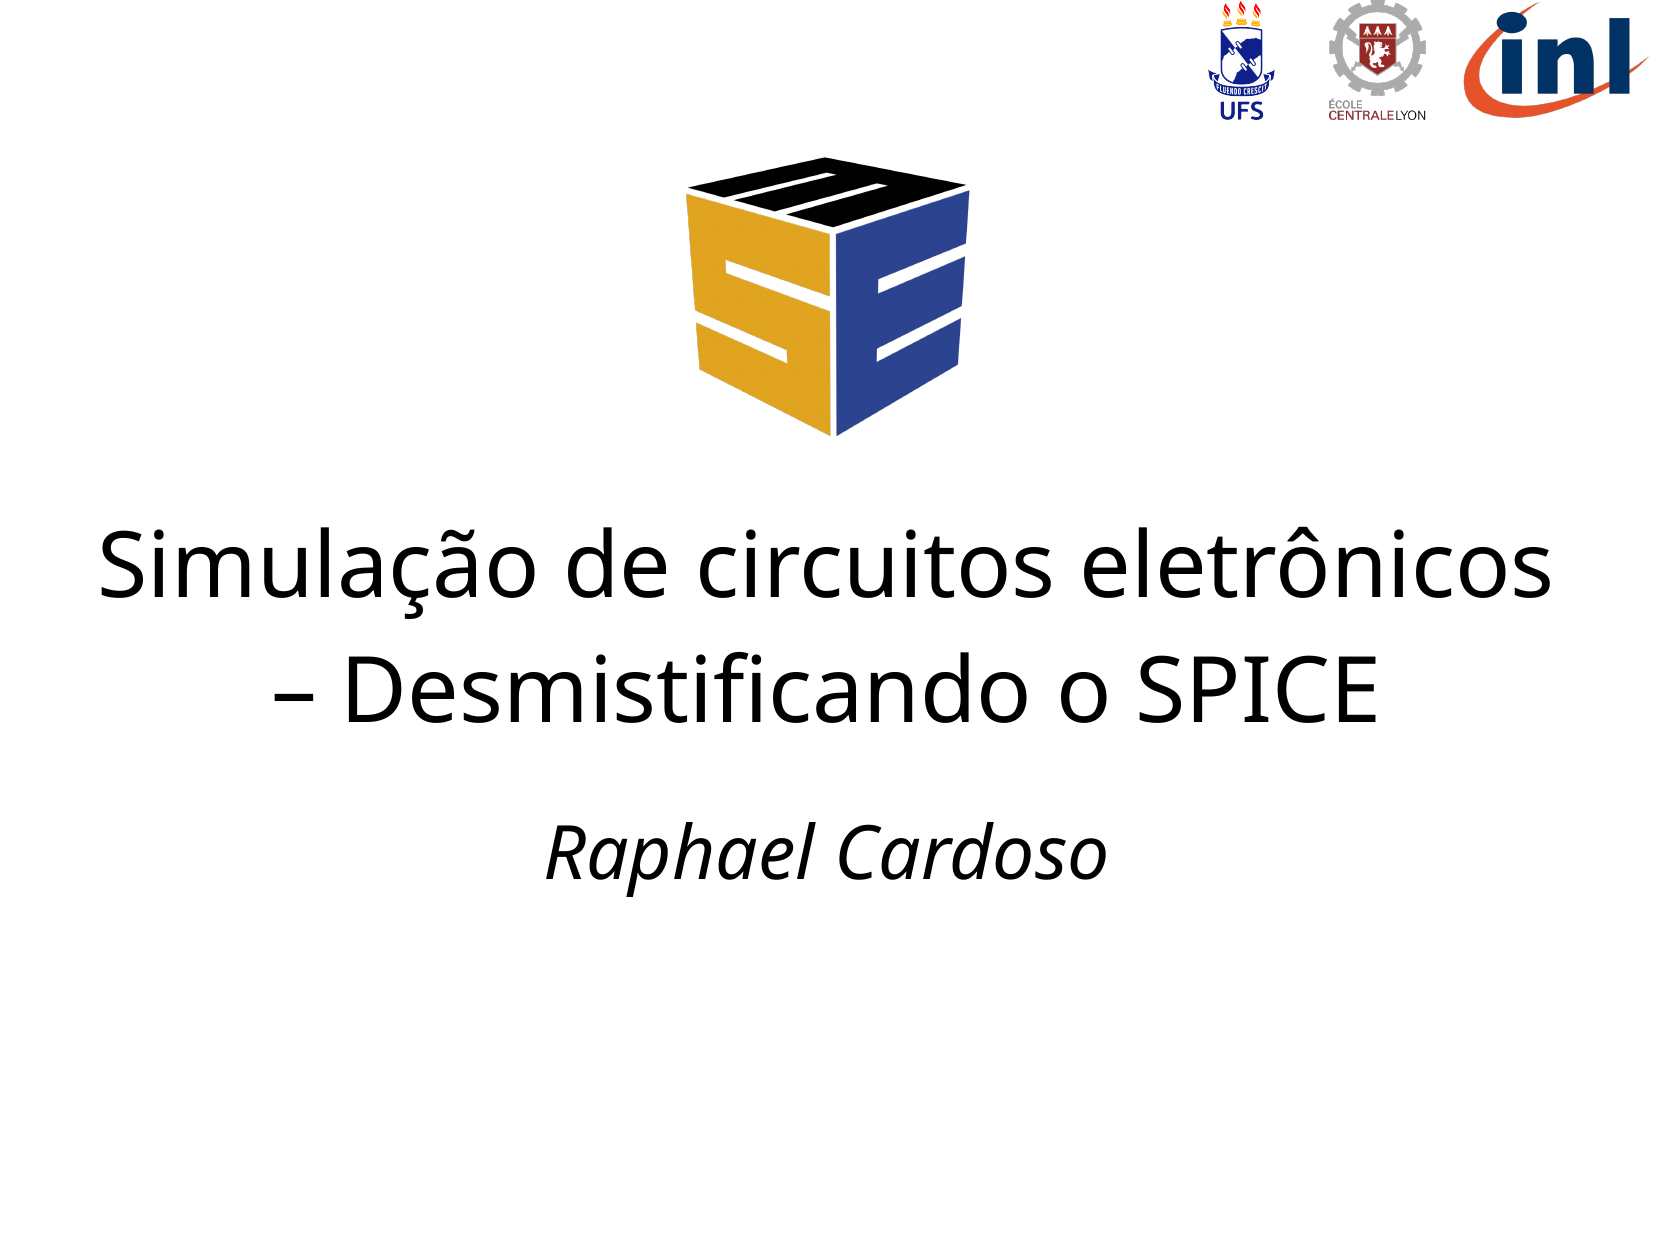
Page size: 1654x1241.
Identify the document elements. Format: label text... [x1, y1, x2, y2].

picture [1208, 0, 1275, 120]
picture [1329, 0, 1426, 120]
title Simulação de circuitos eletrônicos – Desmistificando o SPICE [82, 380, 1571, 758]
picture [1462, 0, 1650, 120]
subtitle Raphael Cardoso [82, 758, 1571, 944]
picture [625, 106, 1029, 510]
